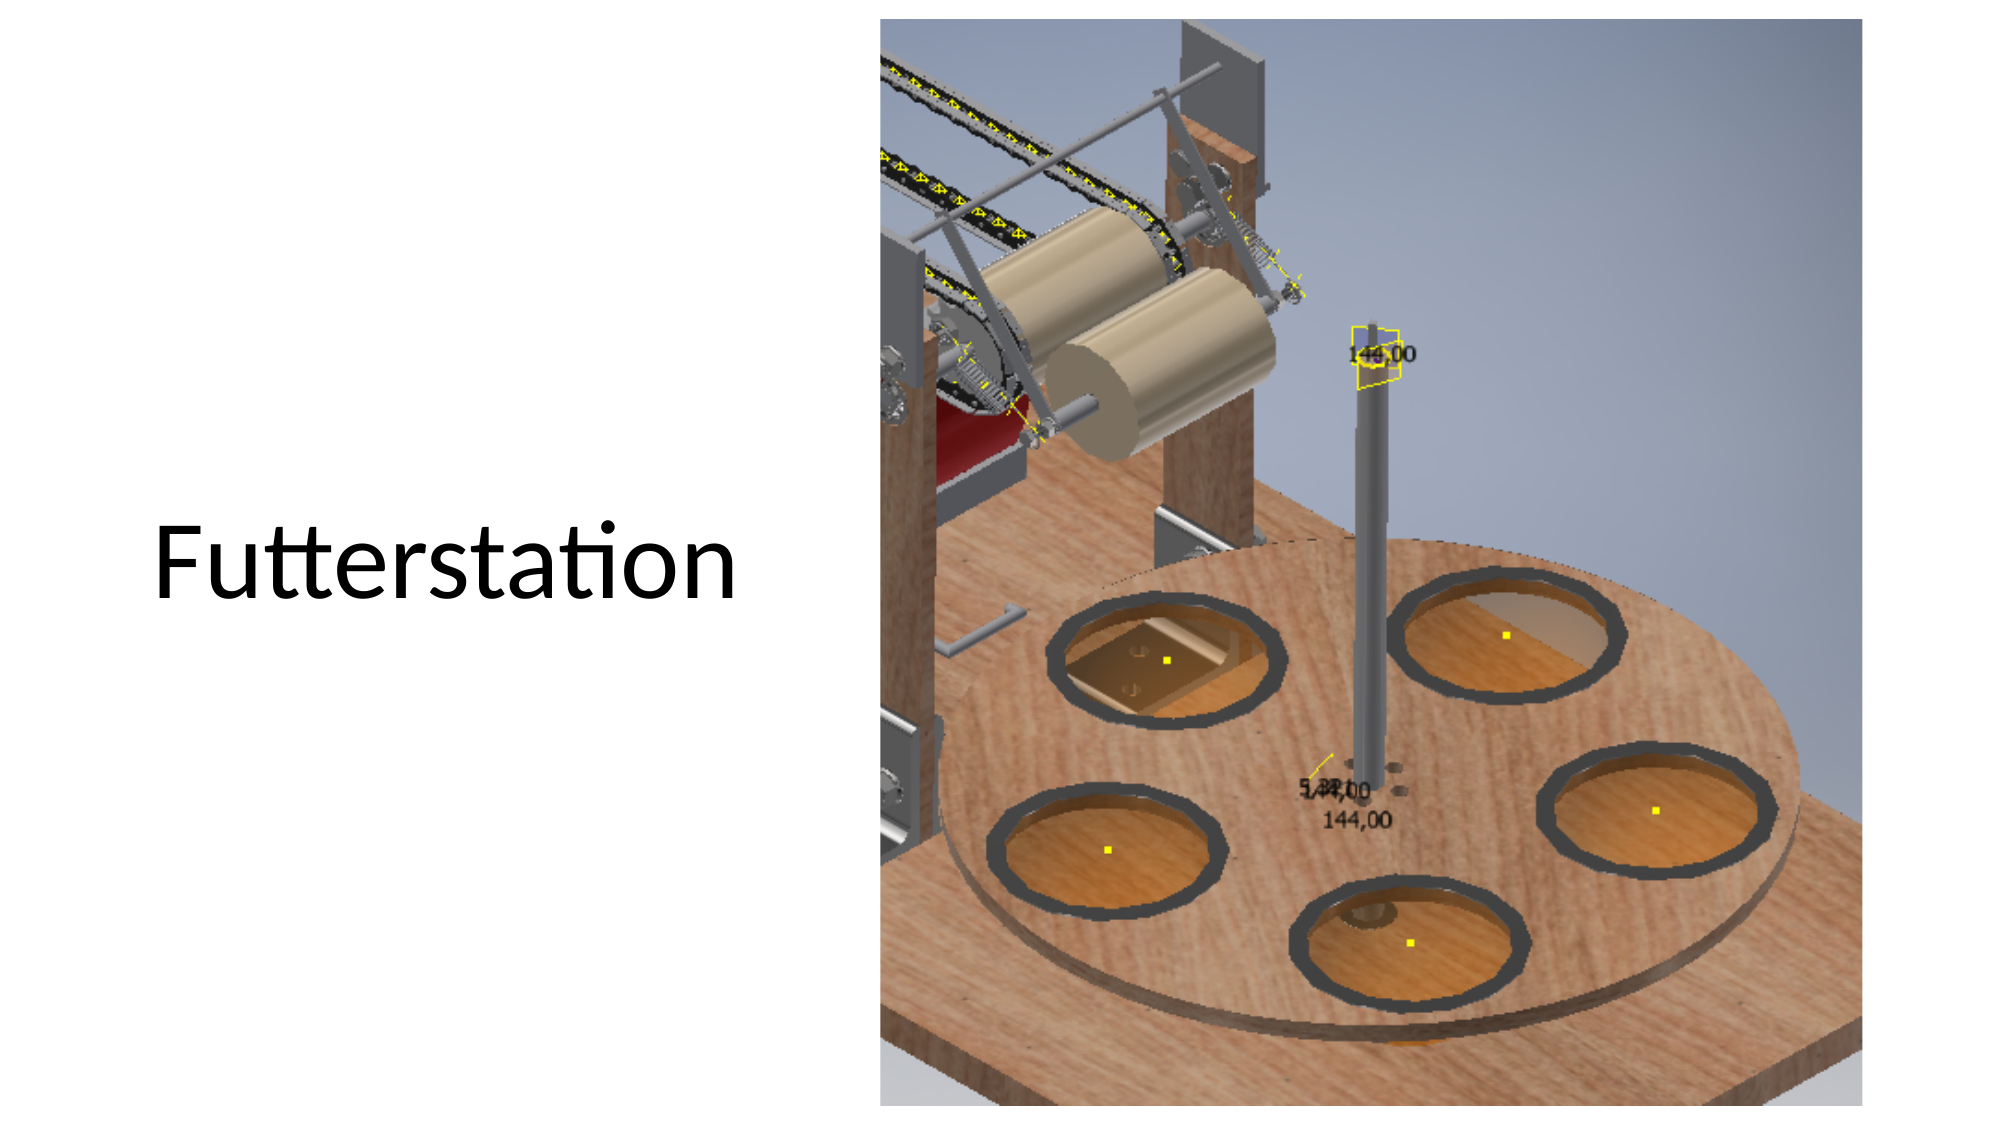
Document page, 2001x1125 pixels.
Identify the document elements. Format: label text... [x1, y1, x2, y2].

picture [880, 19, 1863, 1106]
title Futterstation [137, 453, 880, 672]
